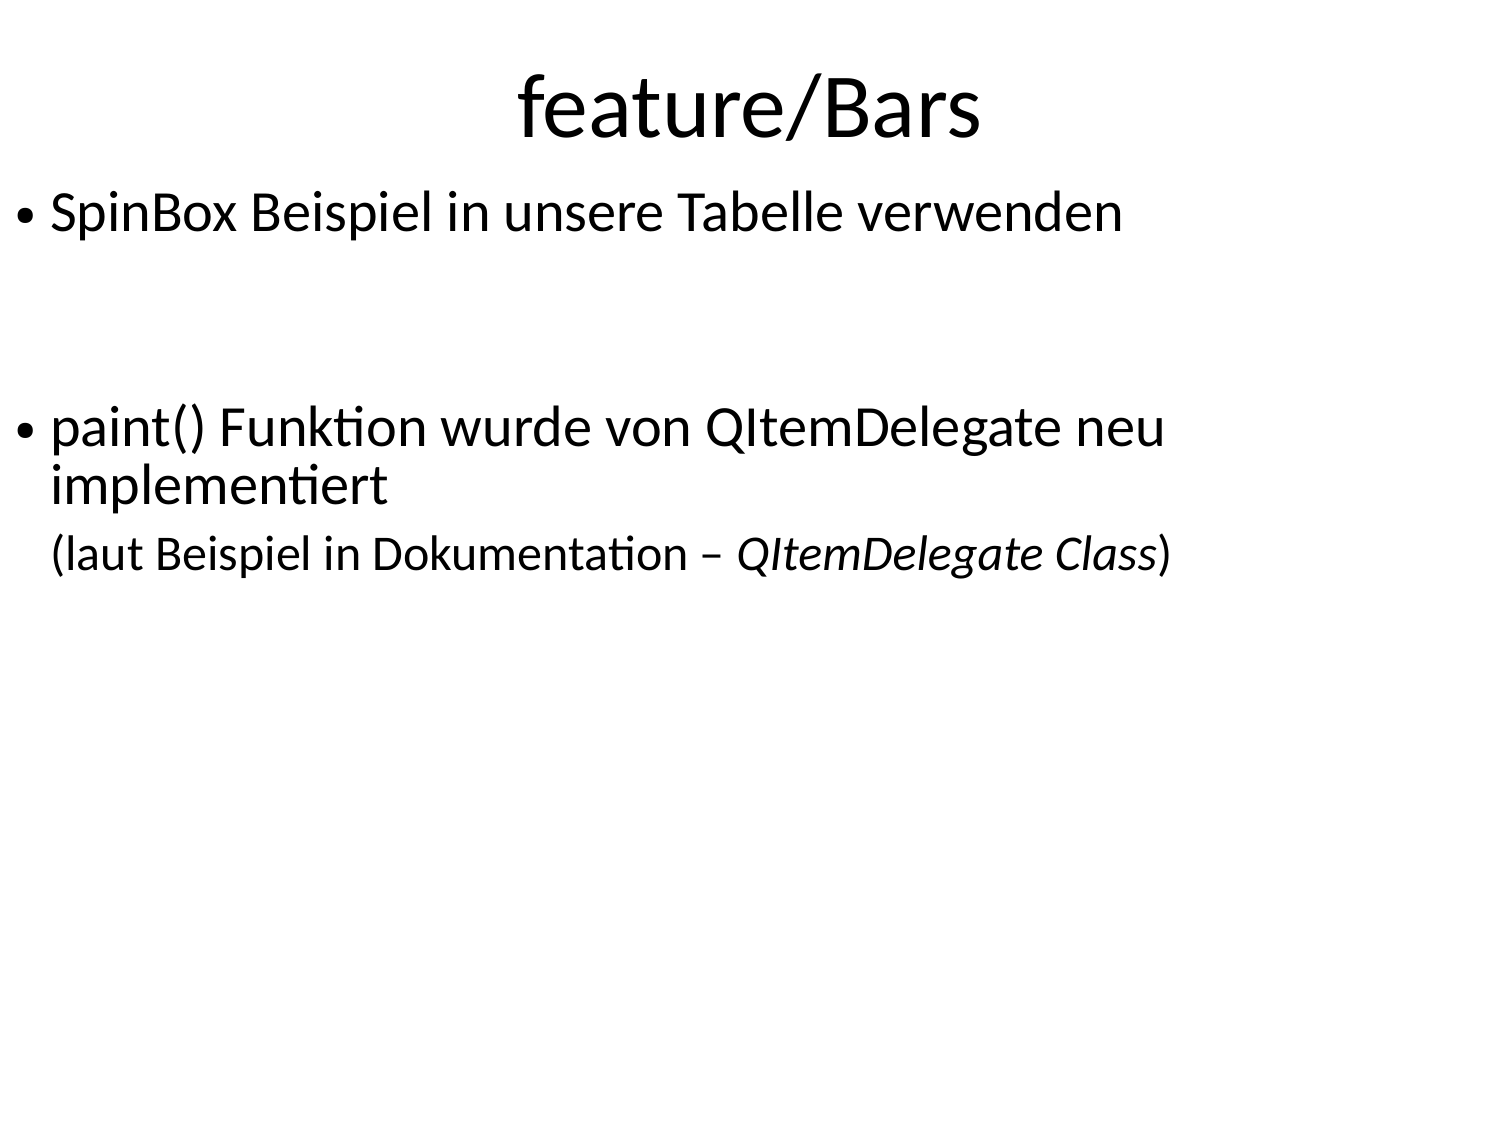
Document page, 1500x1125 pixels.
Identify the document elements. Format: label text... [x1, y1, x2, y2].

title feature/Bars [75, 7, 1426, 180]
text_box SpinBox Beispiel in unsere Tabelle verwenden paint() Funktion wurde von QItemDelegate neu implementiert (laut Beispiel in Dokumentation – QItemDelegate Class) [0, 180, 1493, 1125]
